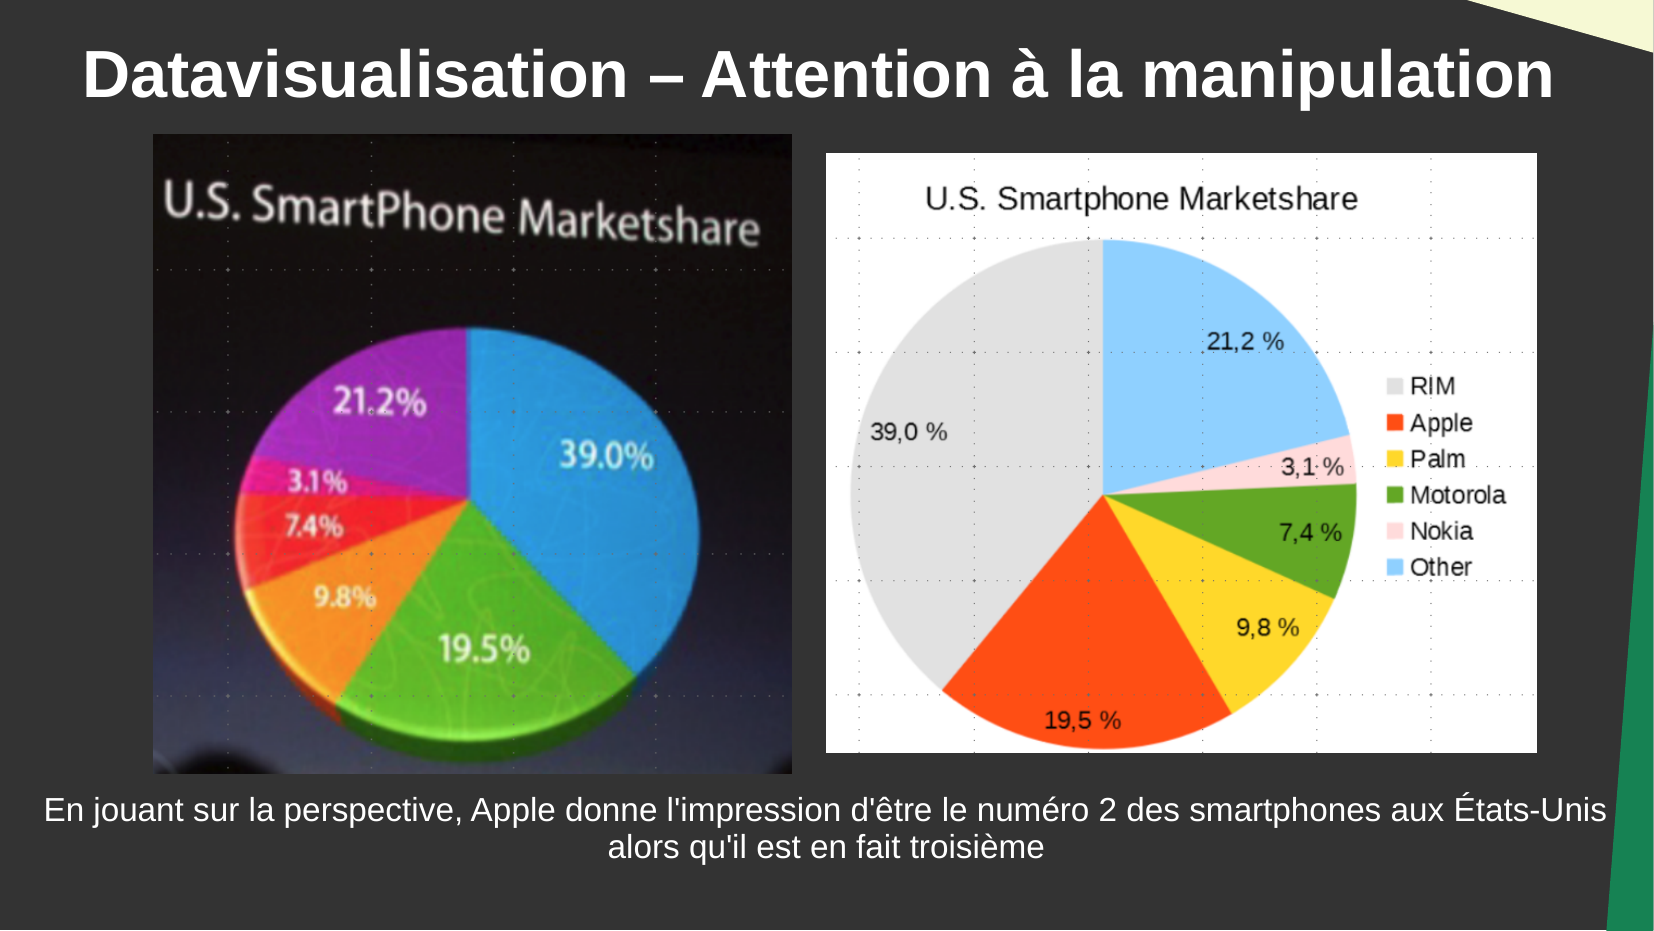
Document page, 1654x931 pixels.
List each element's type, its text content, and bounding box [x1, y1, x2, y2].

text_box [1606, 315, 1654, 931]
title En jouant sur la perspective, Apple donne l'impression d'être le numéro 2 des smartphones aux États-Unis alors qu'il est en fait troisième [31, 791, 1622, 866]
picture [153, 134, 792, 774]
title Datavisualisation – Attention à la manipulation [82, 37, 1571, 122]
text_box [1466, 0, 1654, 53]
picture [826, 153, 1537, 753]
